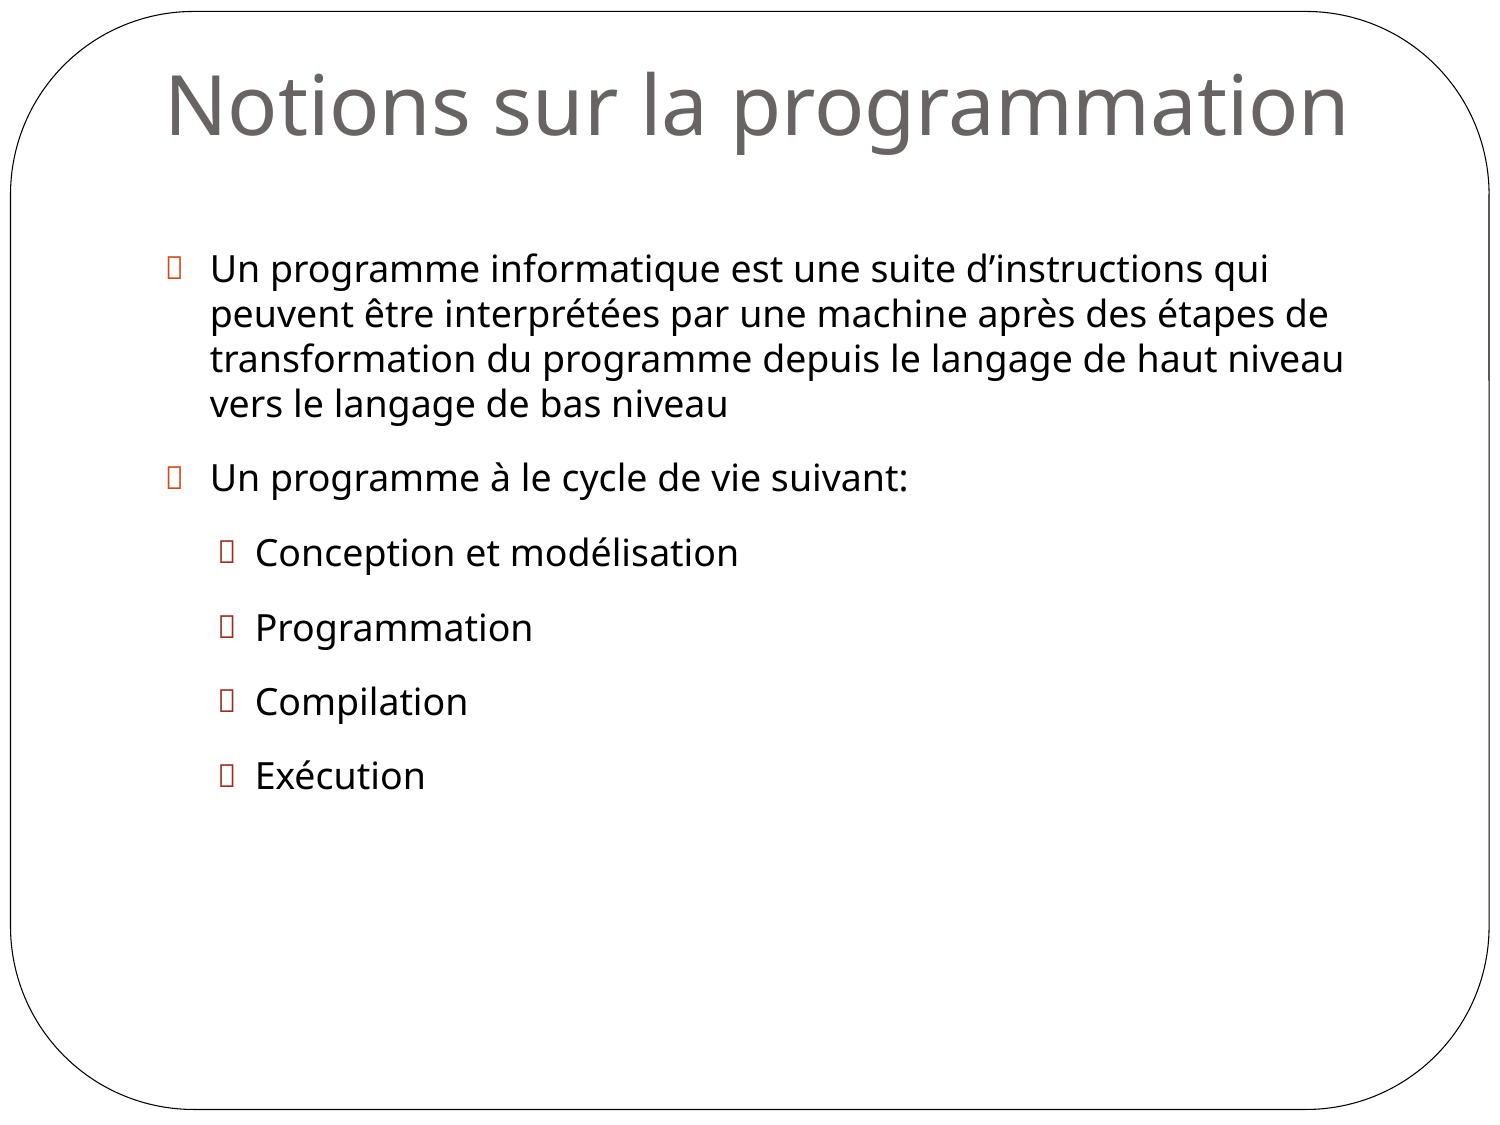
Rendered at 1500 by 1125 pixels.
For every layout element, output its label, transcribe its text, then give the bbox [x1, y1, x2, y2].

title Notions sur la programmation [150, 45, 1425, 233]
list Un programme informatique est une suite d’instructions qui peuvent être interprétées par une machine après des étapes de transformation du programme depuis le langage de haut niveau vers le langage de bas niveau Un programme à le cycle de vie suivant: Conception et modélisation Programmation Compilation Exécution [150, 237, 1425, 988]
